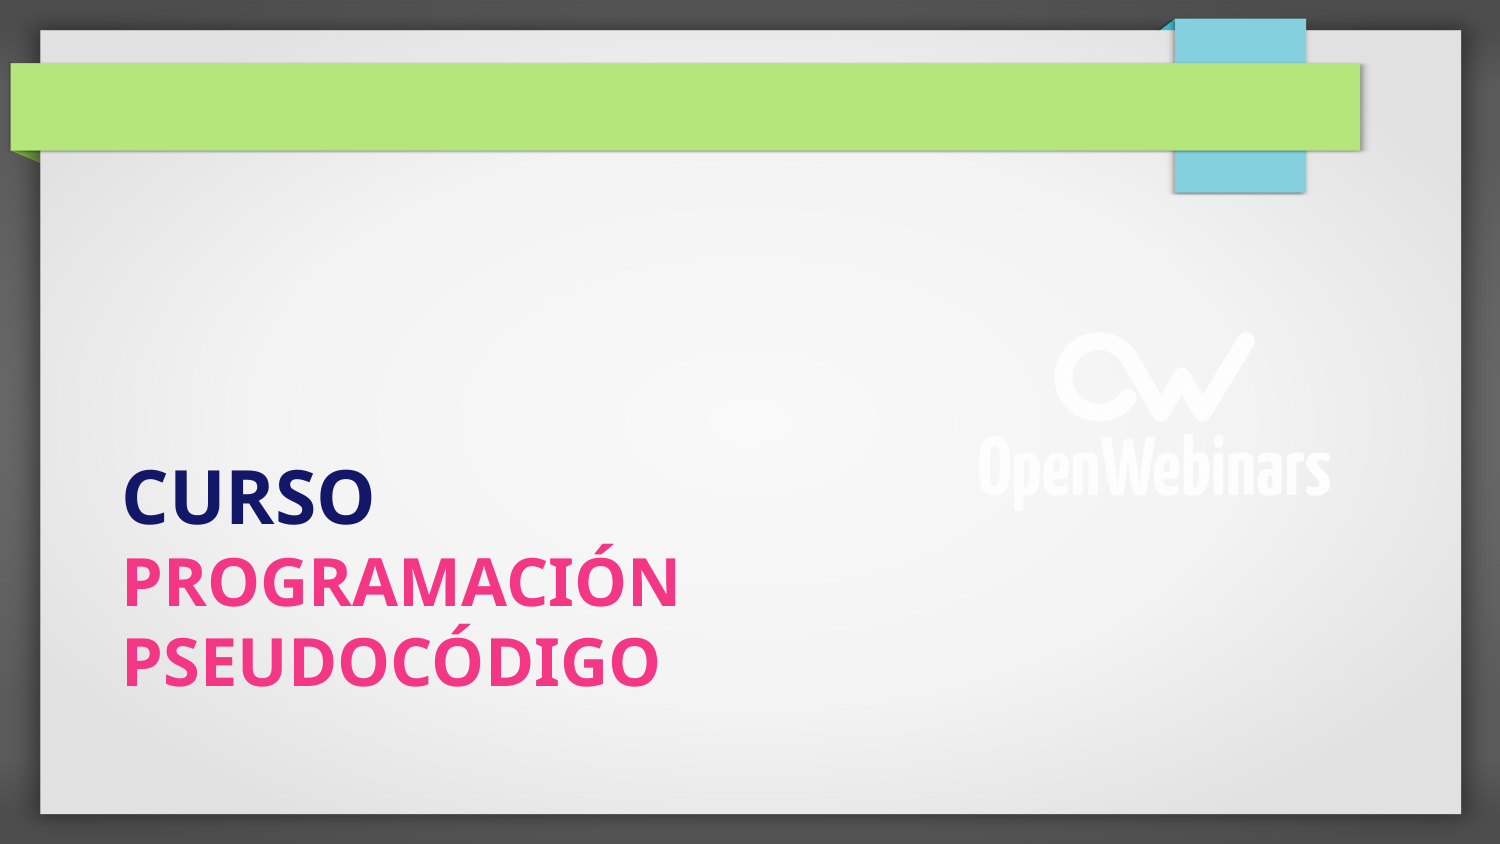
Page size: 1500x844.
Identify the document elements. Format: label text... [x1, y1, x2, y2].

title CURSO PROGRAMACIÓN PSEUDOCÓDIGO [106, 520, 801, 715]
picture [0, 0, 1500, 844]
